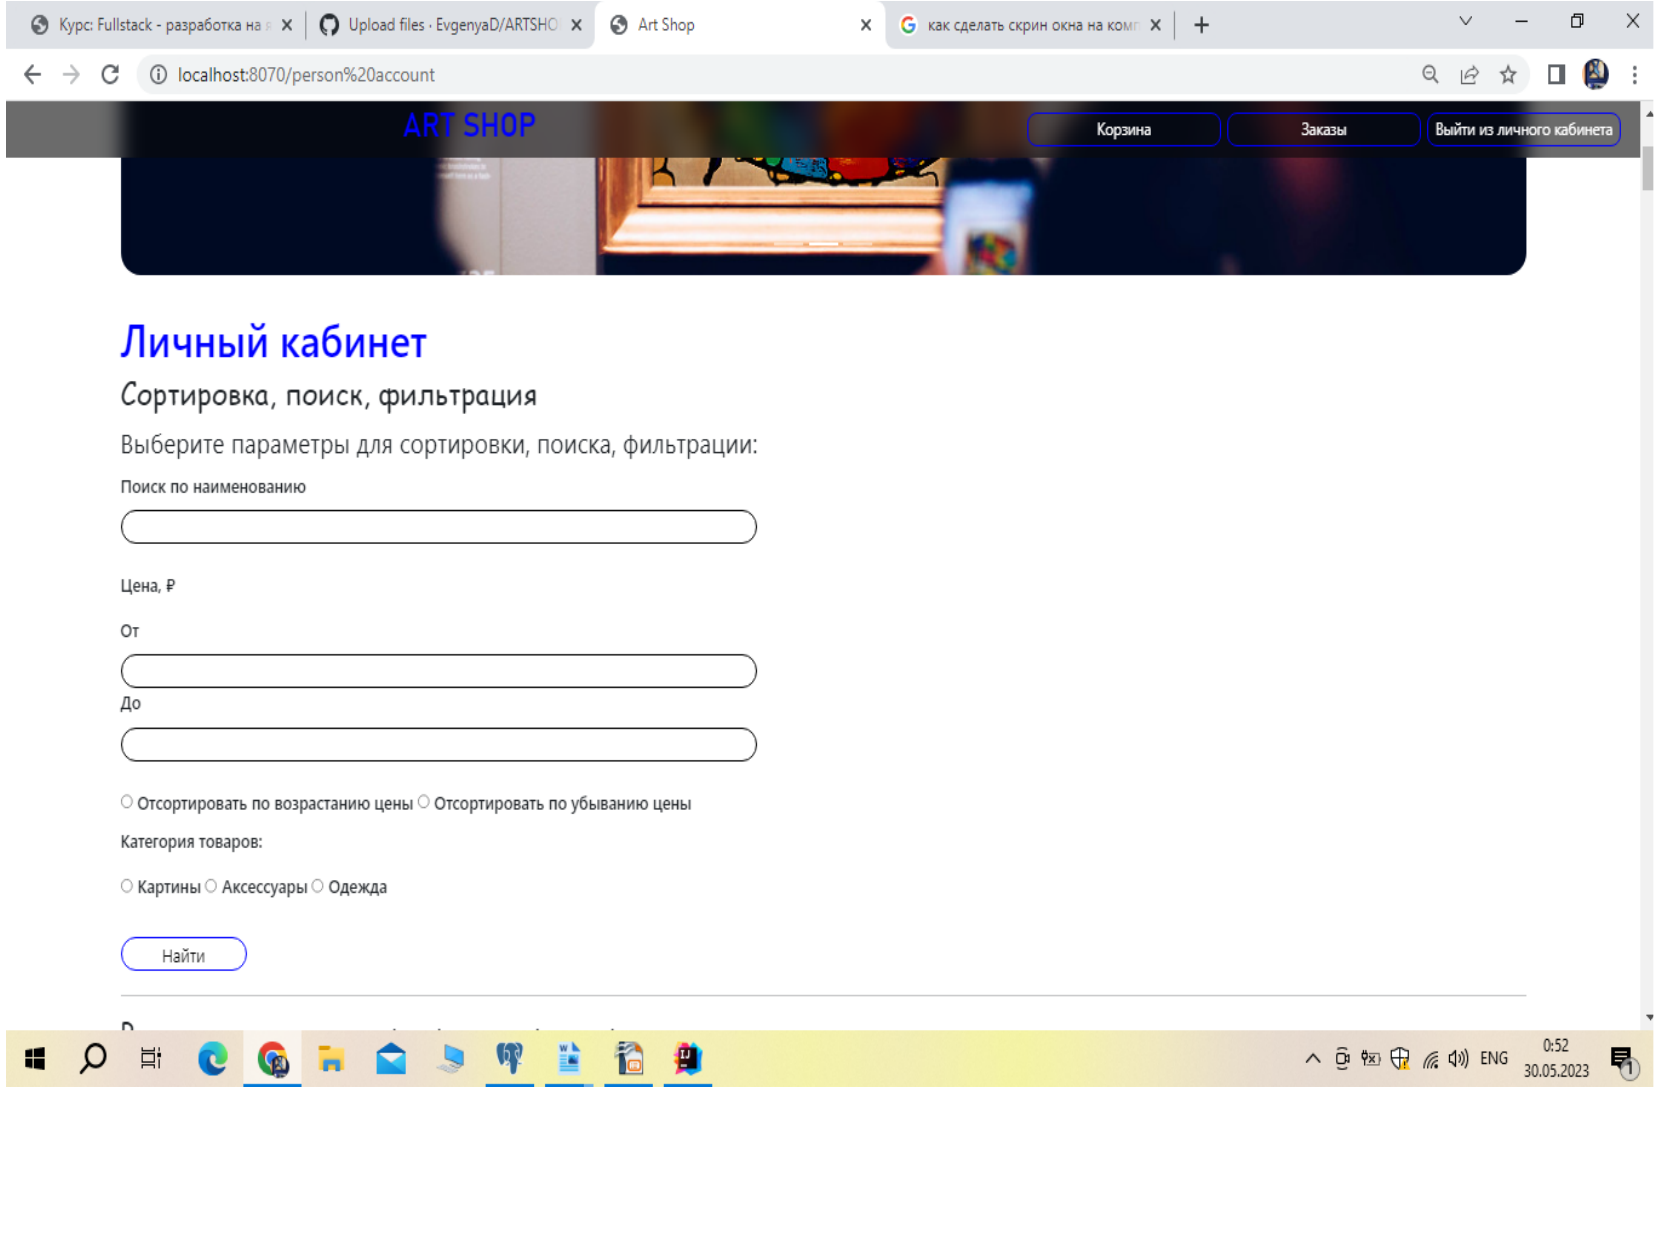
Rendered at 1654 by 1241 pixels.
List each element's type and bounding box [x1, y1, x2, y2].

picture [6, 1, 1654, 1087]
